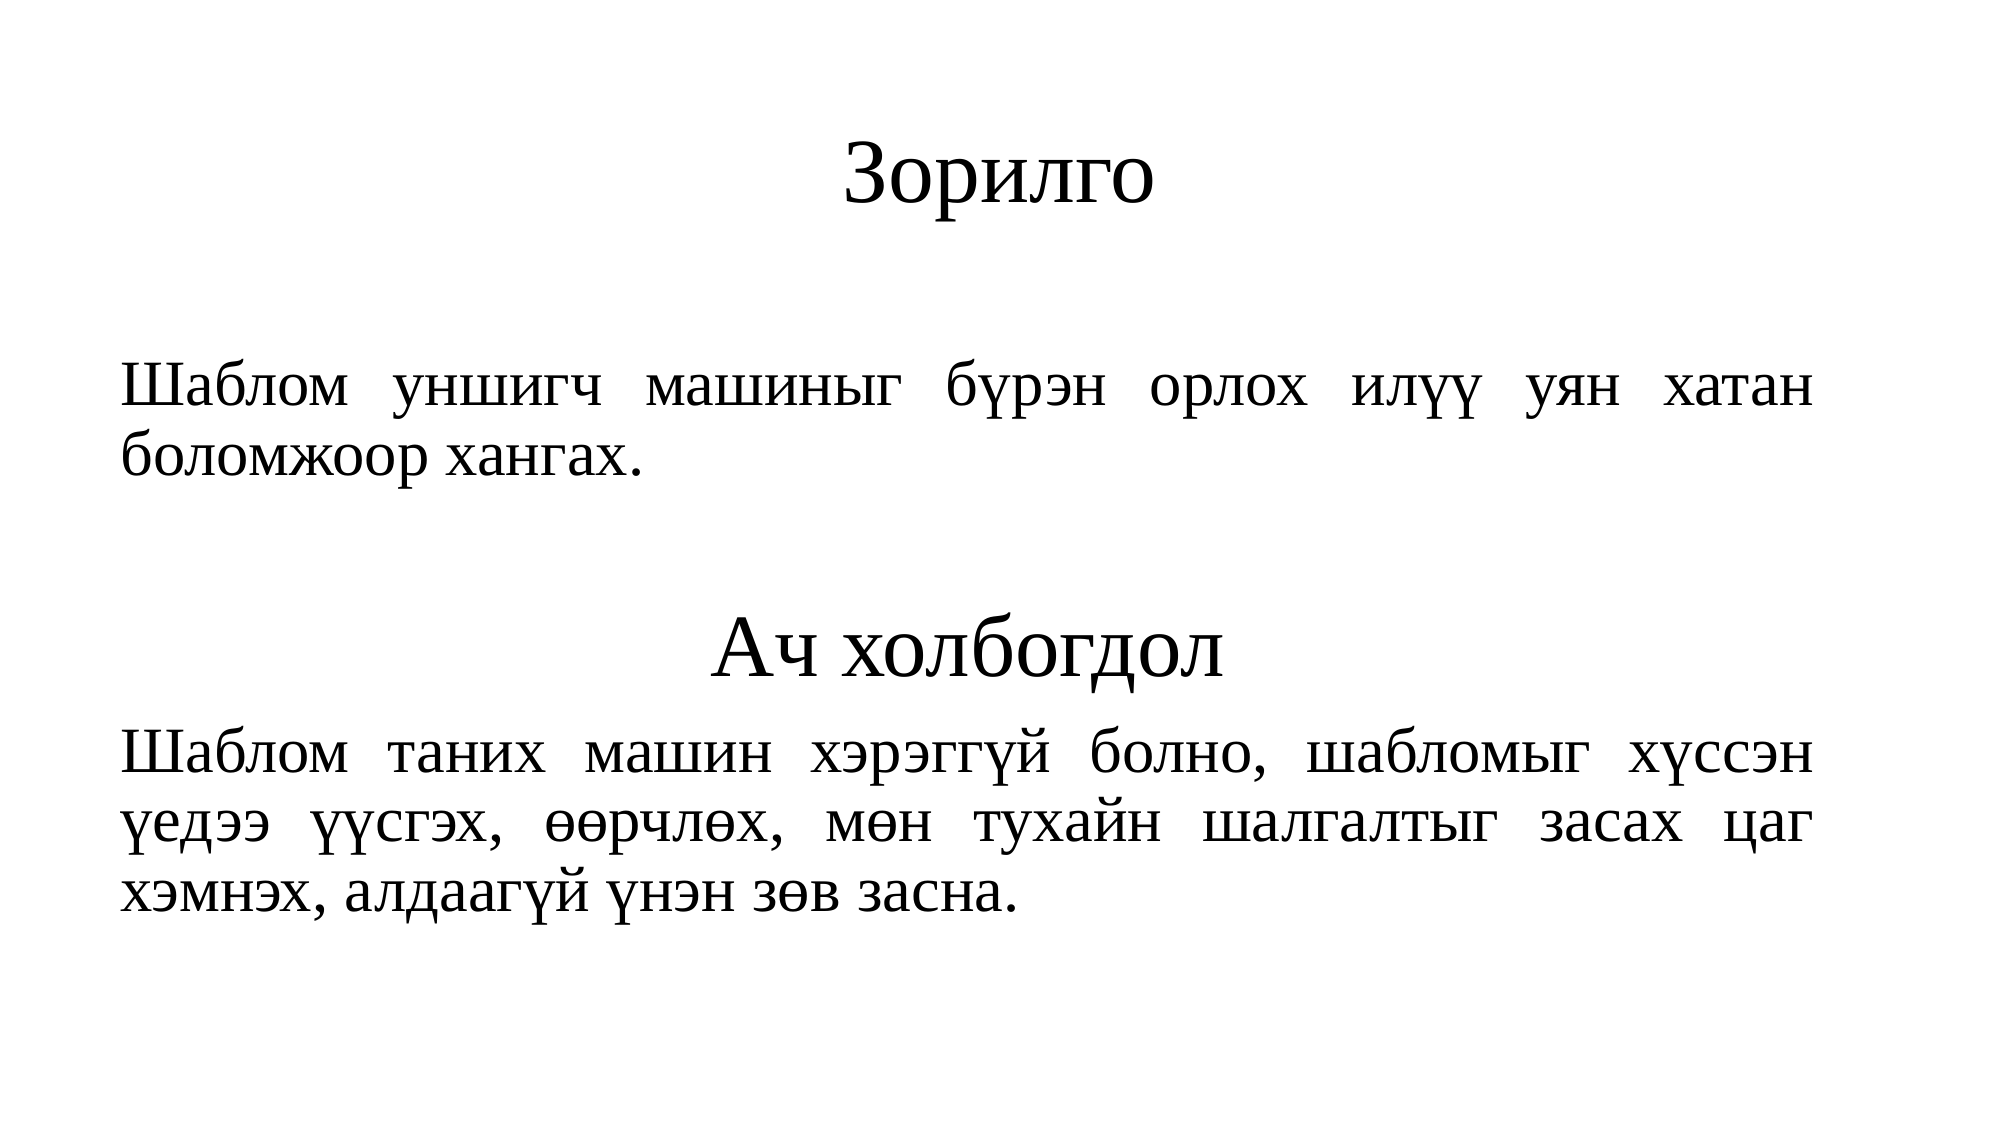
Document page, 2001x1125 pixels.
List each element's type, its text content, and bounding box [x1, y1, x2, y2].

text_box Зорилго [137, 57, 1863, 275]
text_box Шаблом уншигч машиныг бүрэн орлох илүү уян хатан боломжоор хангах. Ач холбогдол Шаблом таних машин хэрэггүй болно, шабломыг хүссэн үедээ үүсгэх, өөрчлөх, мөн тухайн шалгалтыг засах цаг хэмнэх, алдаагүй үнэн зөв засна. [105, 342, 1831, 938]
